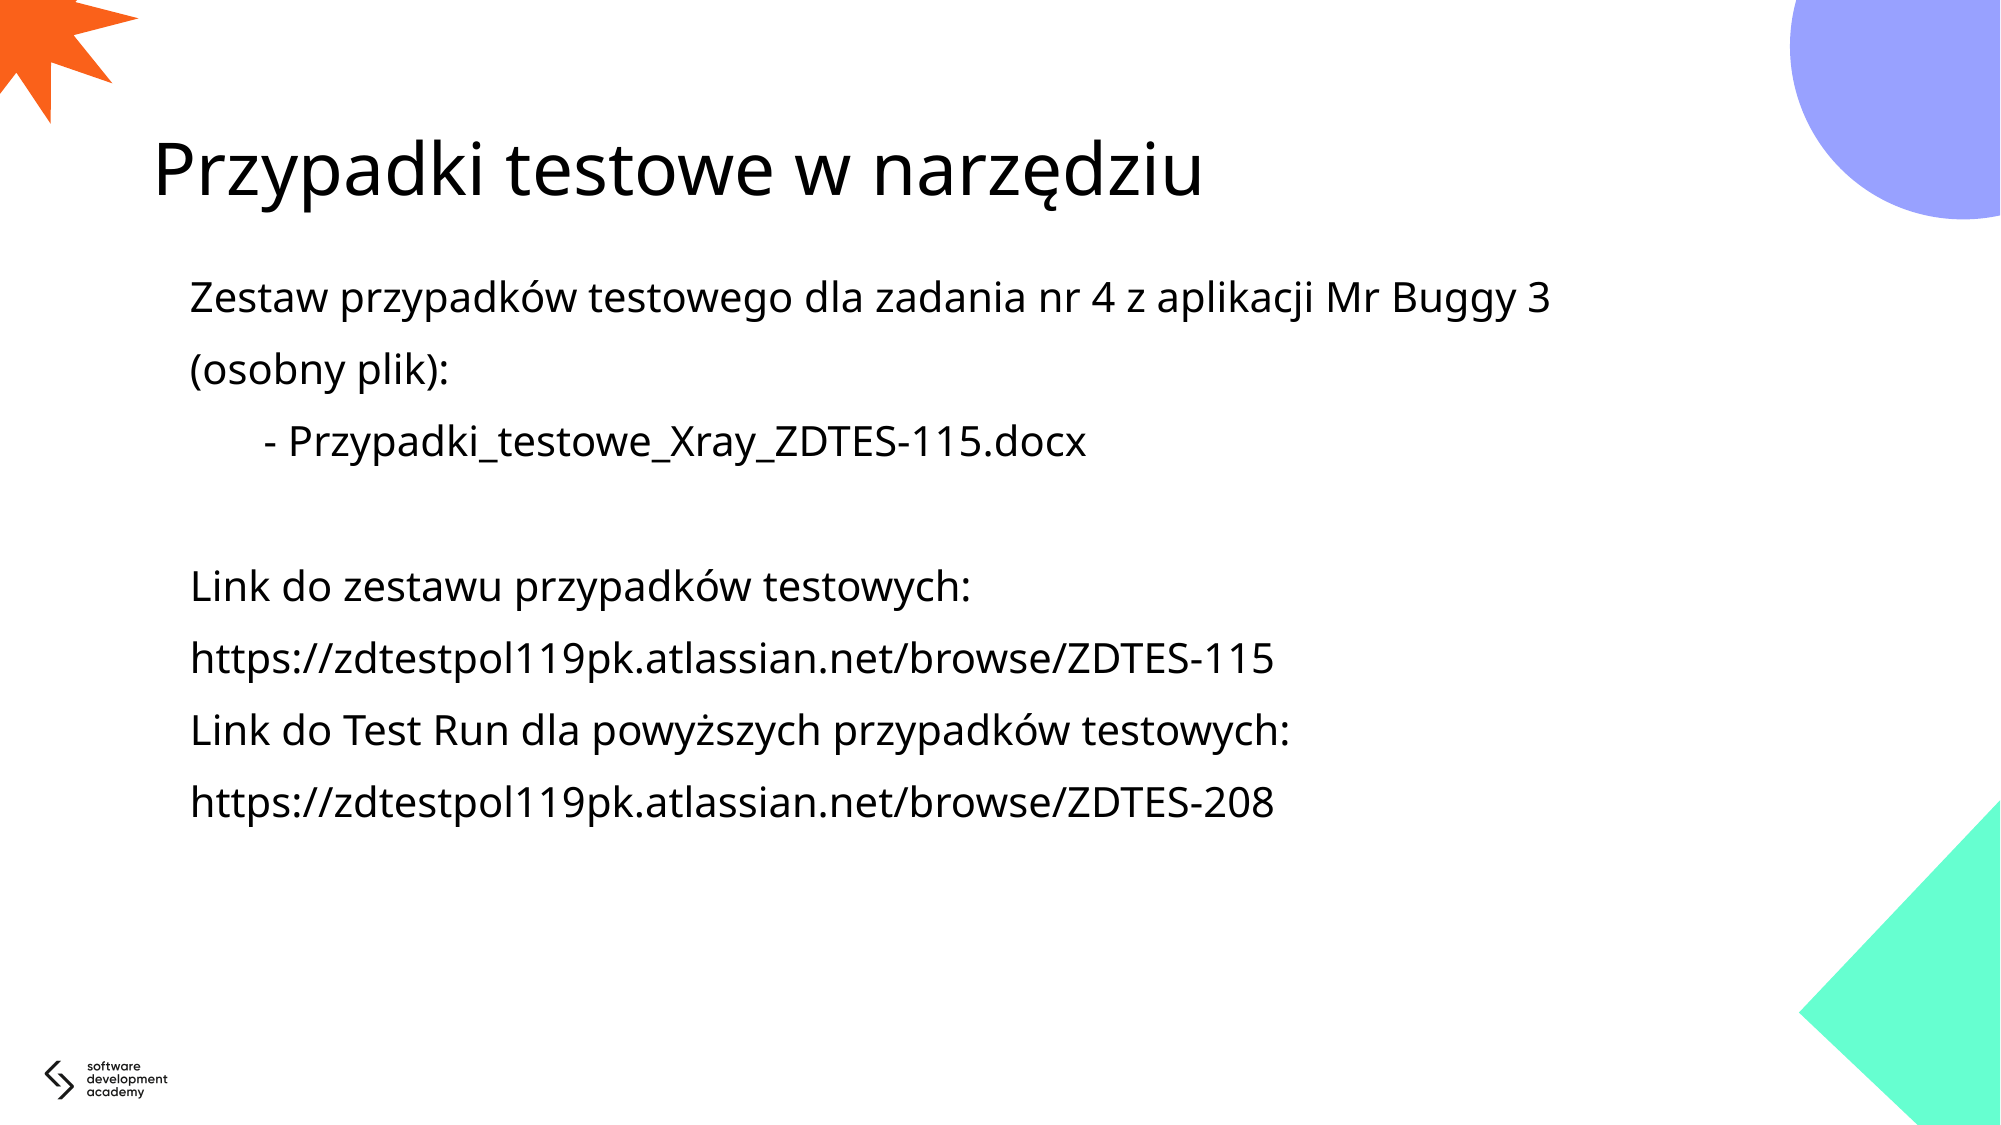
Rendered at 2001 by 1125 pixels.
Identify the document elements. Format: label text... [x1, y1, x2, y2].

picture [19, 1035, 193, 1125]
list Zestaw przypadków testowego dla zadania nr 4 z aplikacji Mr Buggy 3 (osobny plik): - Przypadki_testowe_Xray_ZDTES-115.docx Link do zestawu przypadków testowych: https://zdtestpol119pk.atlassian.net/browse/ZDTES-115 Link do Test Run dla powyższych przypadków testowych: https://zdtestpol119pk.atlassian.net/browse/ZDTES-208 [137, 264, 1914, 934]
title Przypadki testowe w narzędziu [137, 59, 1771, 264]
